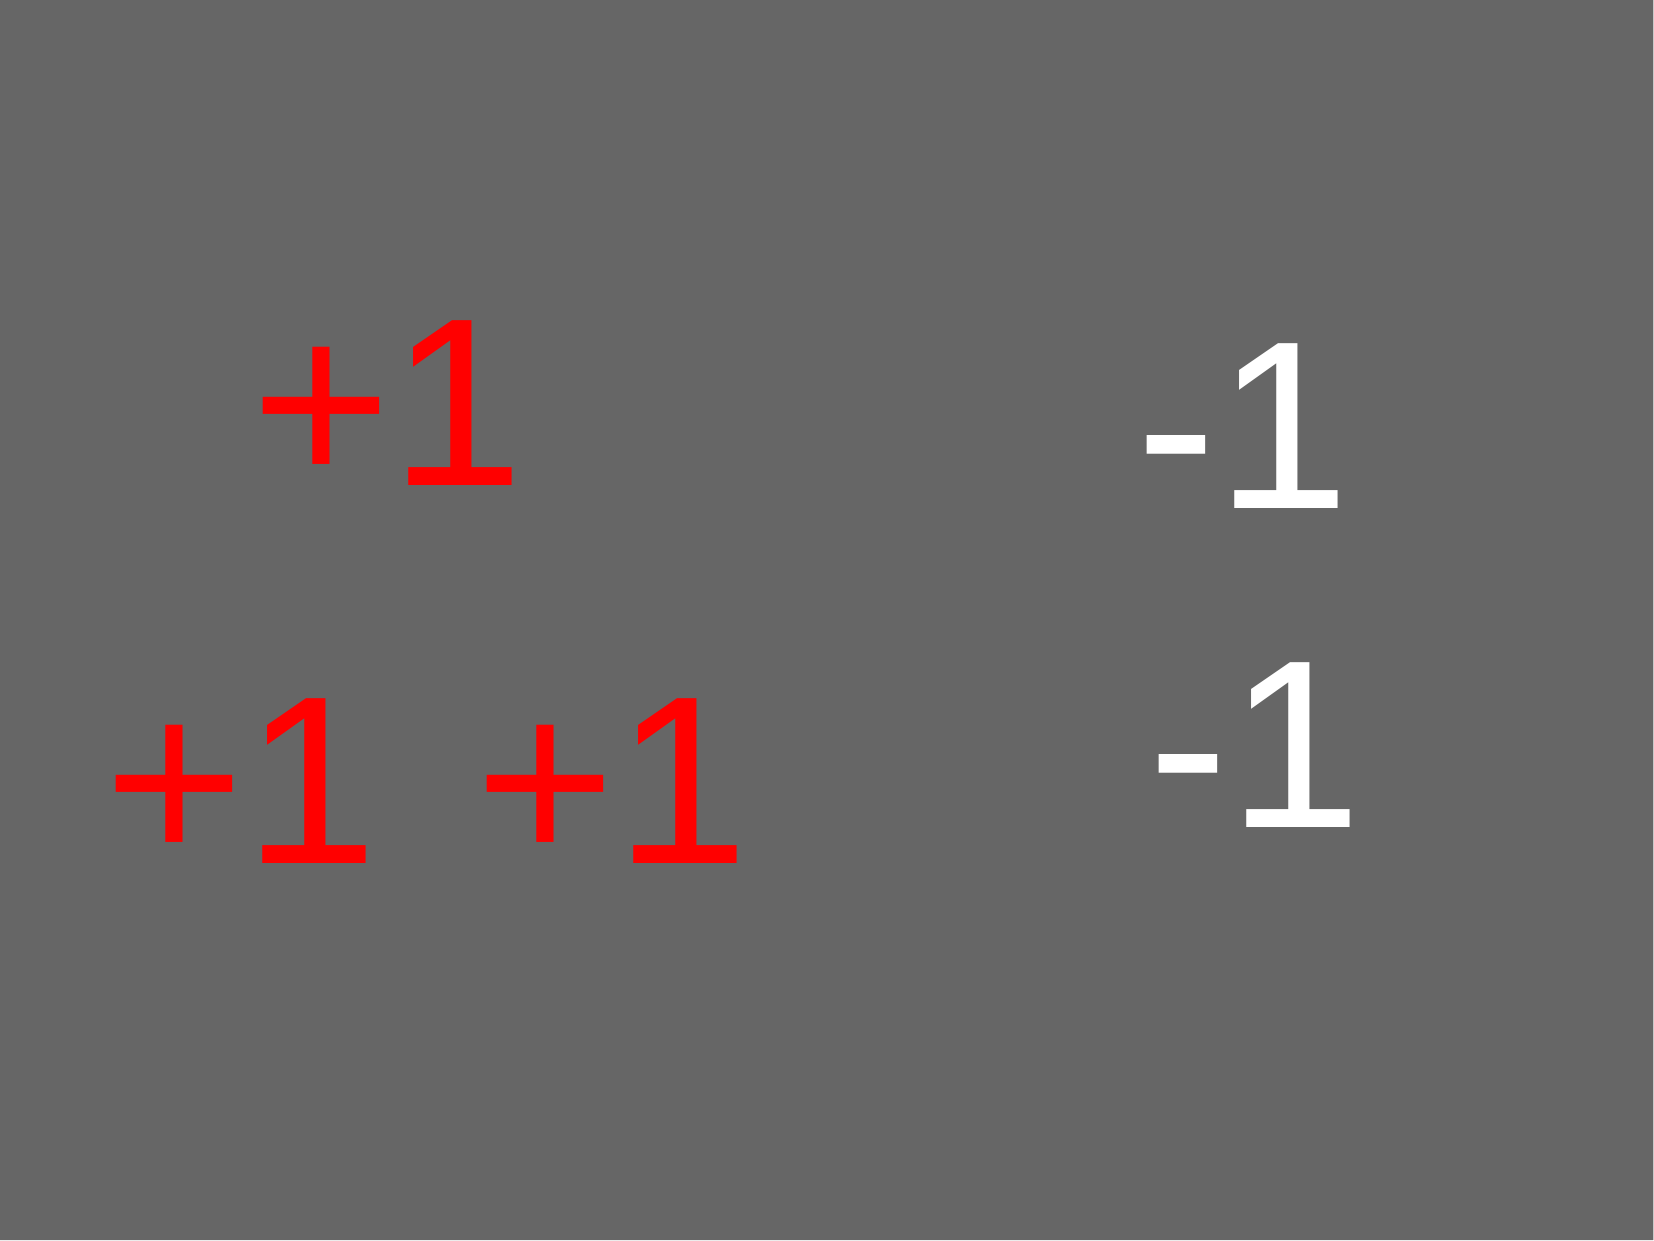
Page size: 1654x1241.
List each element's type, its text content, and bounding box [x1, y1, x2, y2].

text_box +1 [236, 260, 572, 544]
text_box +1 [89, 638, 426, 922]
text_box -1 [1122, 284, 1458, 567]
text_box -1 [1133, 603, 1470, 886]
text_box [0, 0, 1654, 1241]
text_box +1 [460, 638, 797, 922]
